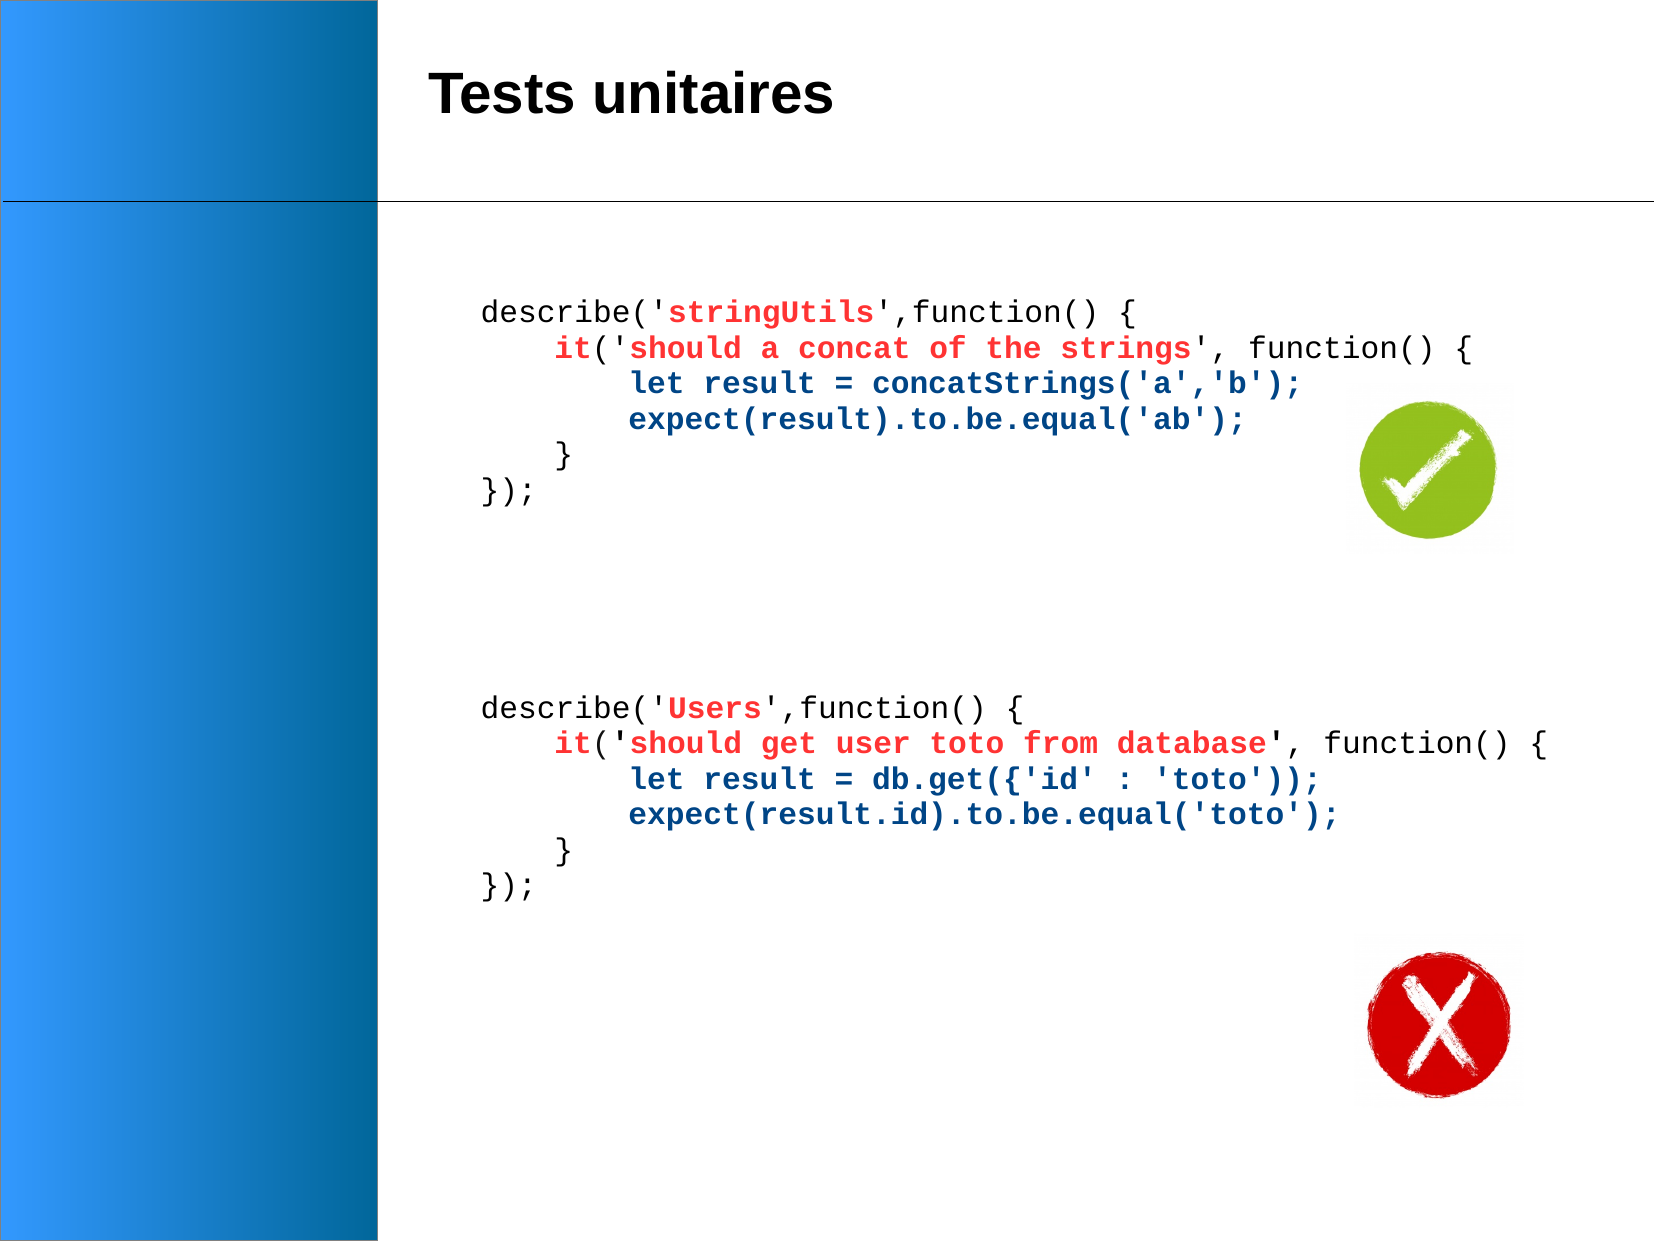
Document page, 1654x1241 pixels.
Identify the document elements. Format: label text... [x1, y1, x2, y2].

picture [1346, 383, 1514, 554]
text_box Tests unitaires [413, 52, 1371, 201]
text_box describe('Users',function() { it('should get user toto from database', function() { let result = db.get({'id' : 'toto')); expect(result.id).to.be.equal('toto'); } }); [465, 685, 1564, 911]
text_box describe('stringUtils',function() { it('should a concat of the strings', function() { let result = concatStrings('a','b'); expect(result).to.be.equal('ab'); } }); [465, 289, 1489, 515]
picture [1354, 933, 1524, 1108]
text_box [0, 0, 378, 1241]
